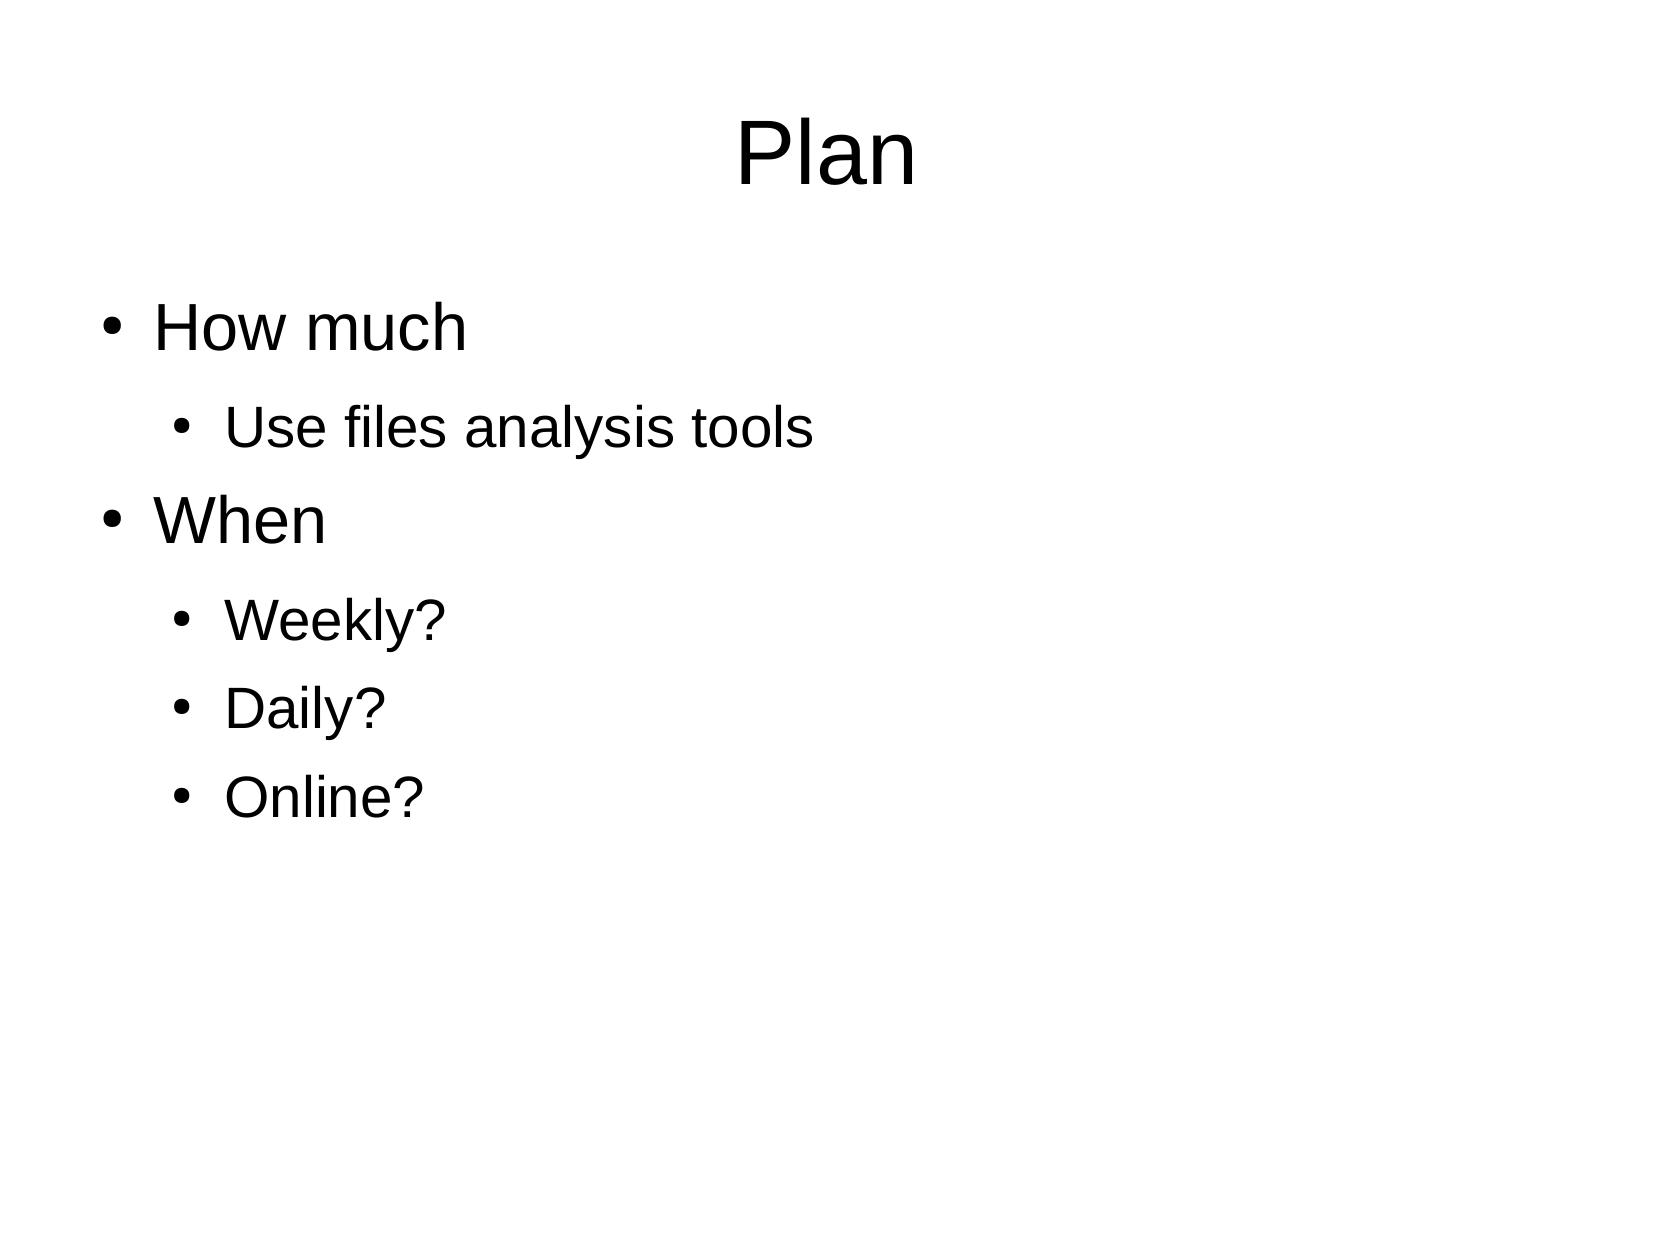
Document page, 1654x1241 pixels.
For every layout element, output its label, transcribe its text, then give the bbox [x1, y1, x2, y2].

title Plan [82, 56, 1571, 250]
list How much Use files analysis tools When Weekly? Daily? Online? [82, 290, 1571, 1109]
